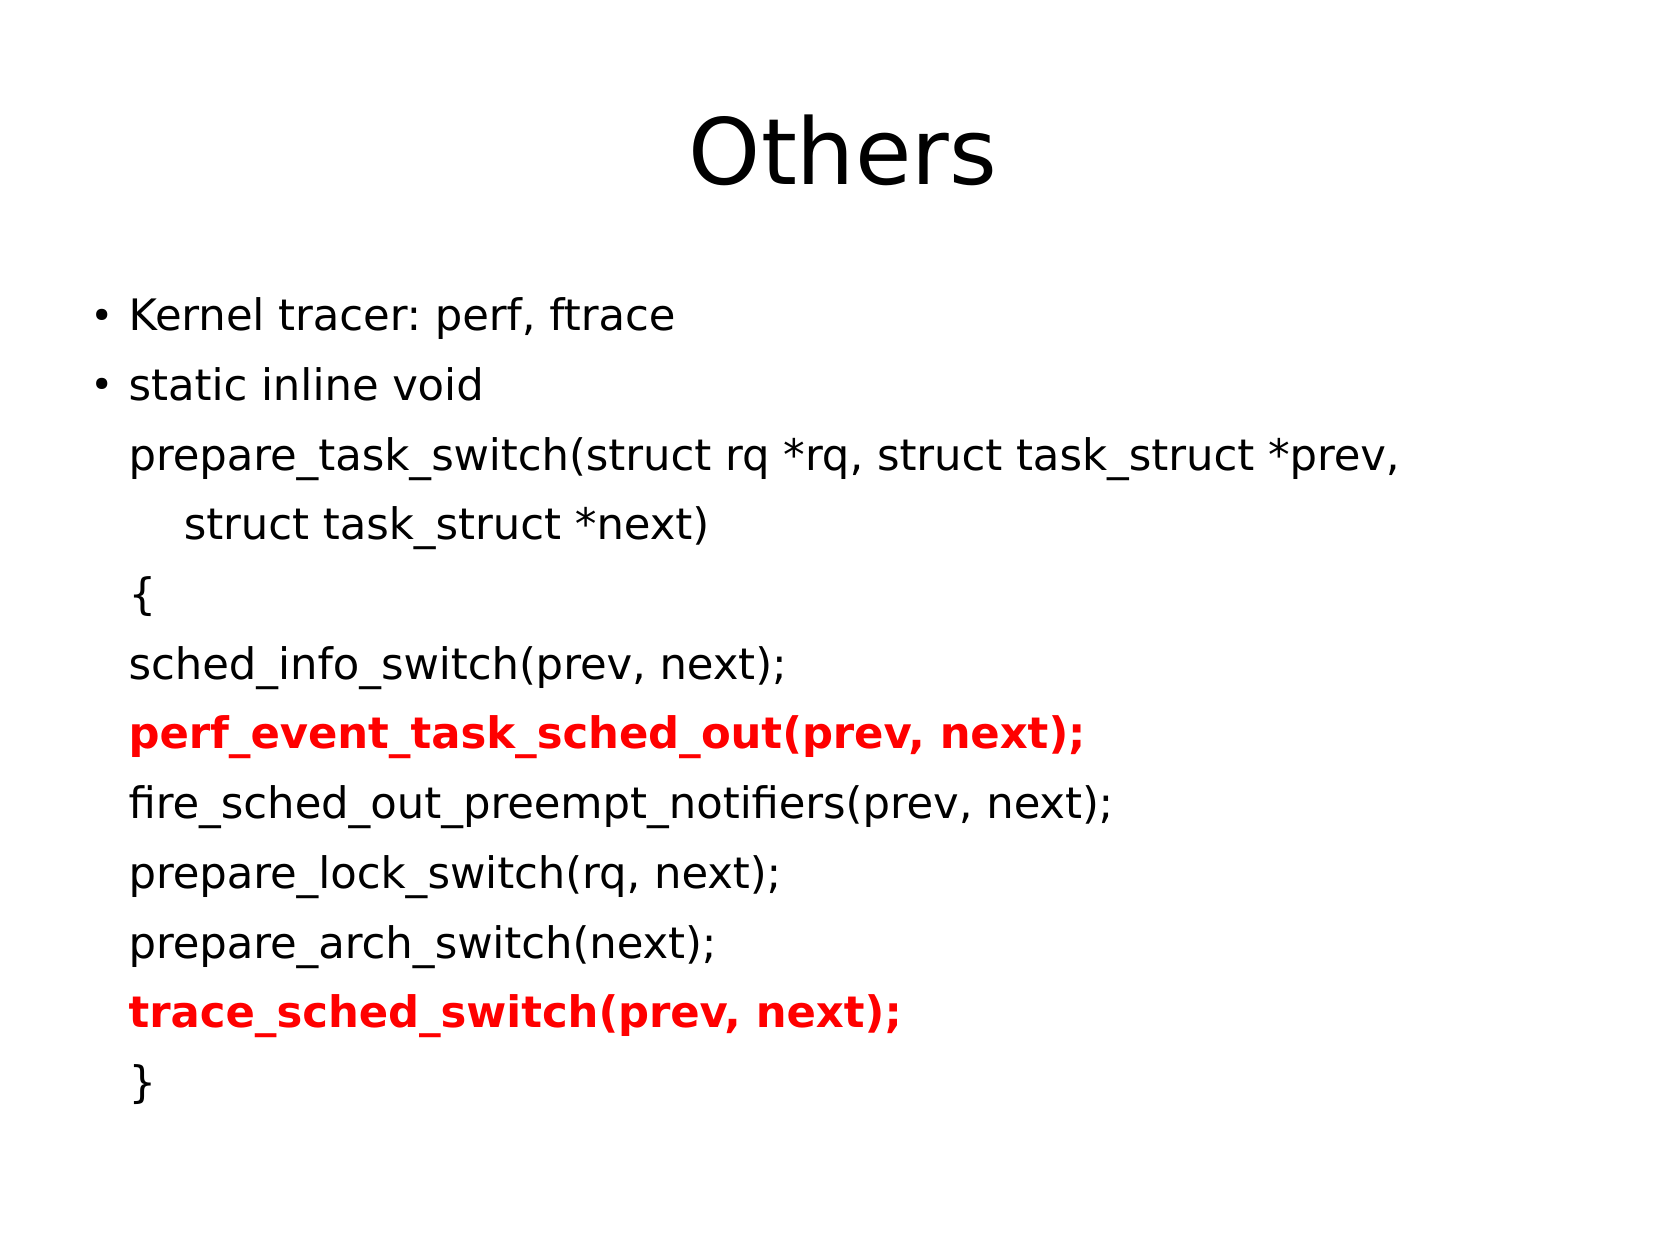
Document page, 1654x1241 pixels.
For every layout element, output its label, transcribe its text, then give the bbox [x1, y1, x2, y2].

title Others [82, 56, 1571, 250]
list Kernel tracer: perf, ftrace static inline void prepare_task_switch(struct rq *rq, struct task_struct *prev, struct task_struct *next) { sched_info_switch(prev, next); perf_event_task_sched_out(prev, next); fire_sched_out_preempt_notifiers(prev, next); prepare_lock_switch(rq, next); prepare_arch_switch(next); trace_sched_switch(prev, next); } [82, 290, 1571, 1109]
